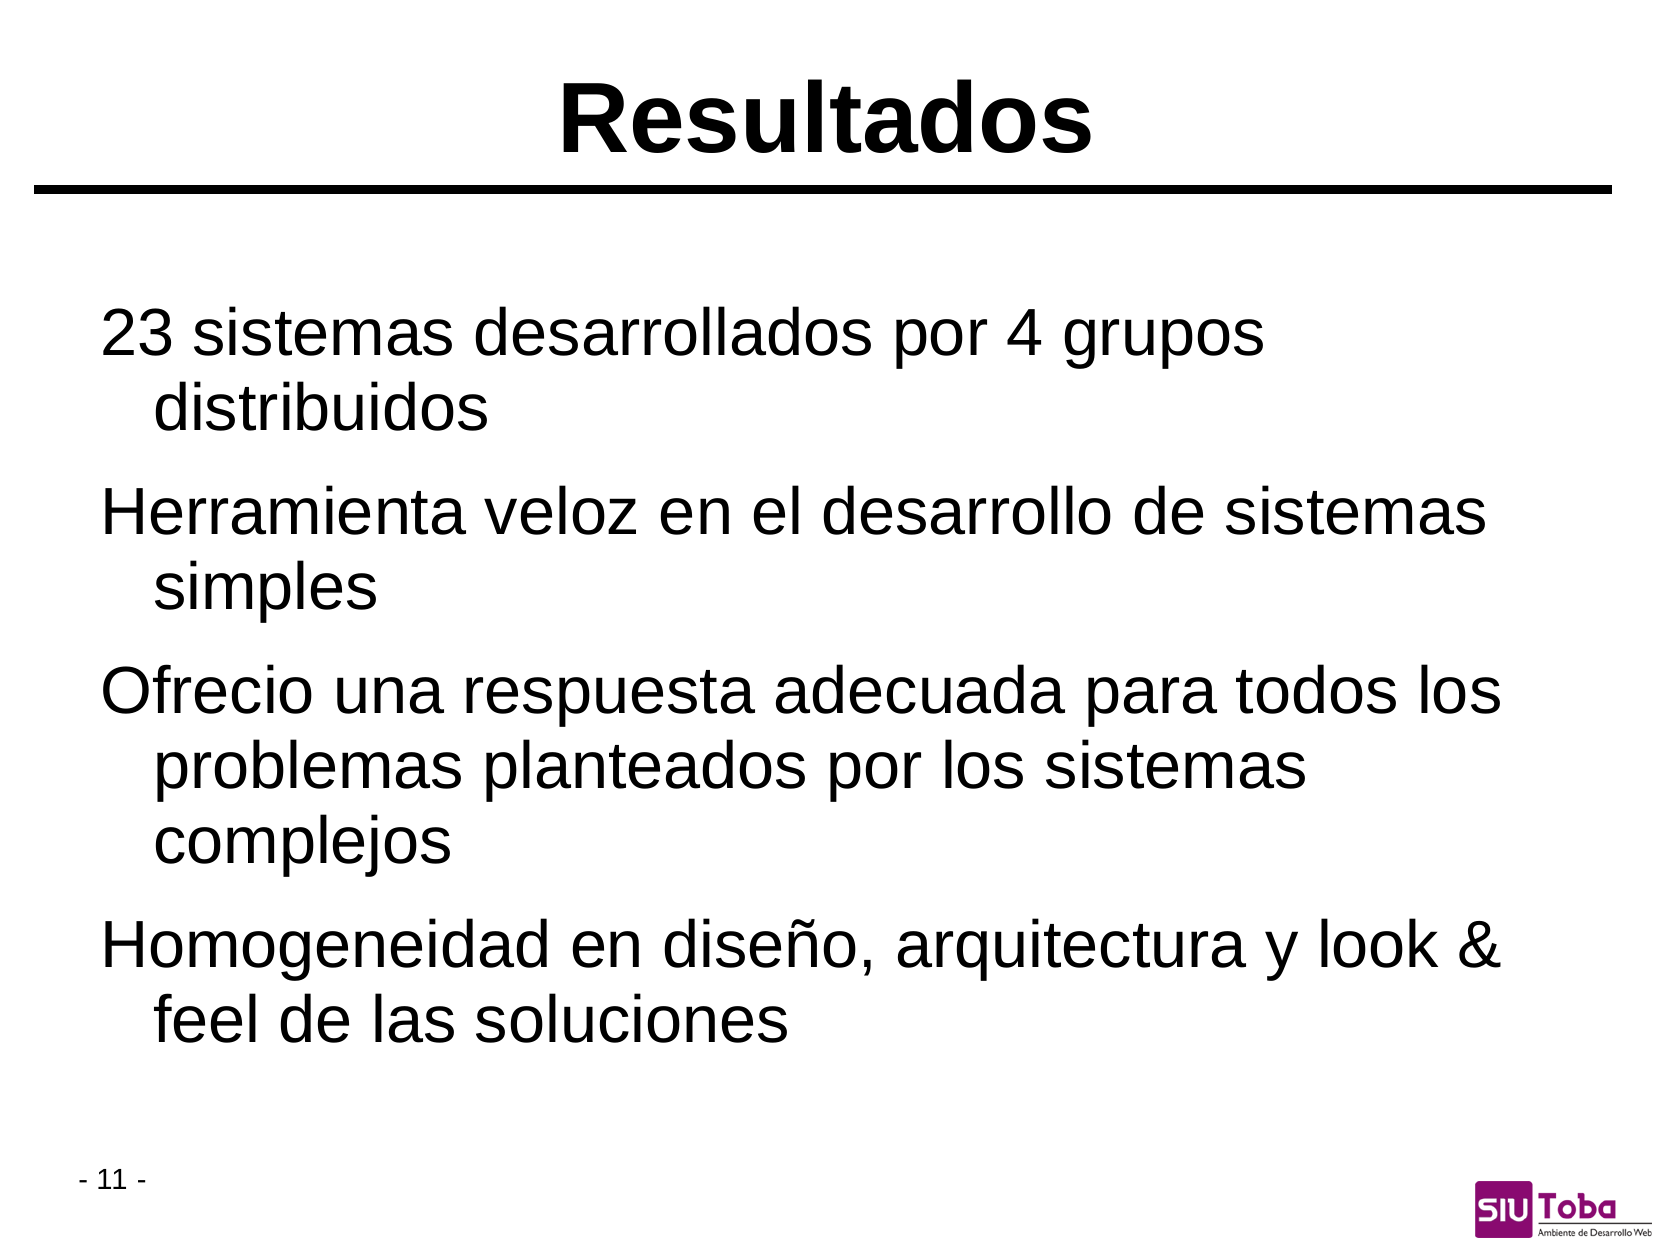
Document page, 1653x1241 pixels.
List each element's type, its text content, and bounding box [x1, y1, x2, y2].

picture [1475, 1181, 1652, 1238]
list 23 sistemas desarrollados por 4 grupos distribuidos Herramienta veloz en el desarrollo de sistemas simples Ofrecio una respuesta adecuada para todos los problemas planteados por los sistemas complejos Homogeneidad en diseño, arquitectura y look & feel de las soluciones [82, 295, 1565, 1095]
title Resultados [58, 47, 1594, 188]
